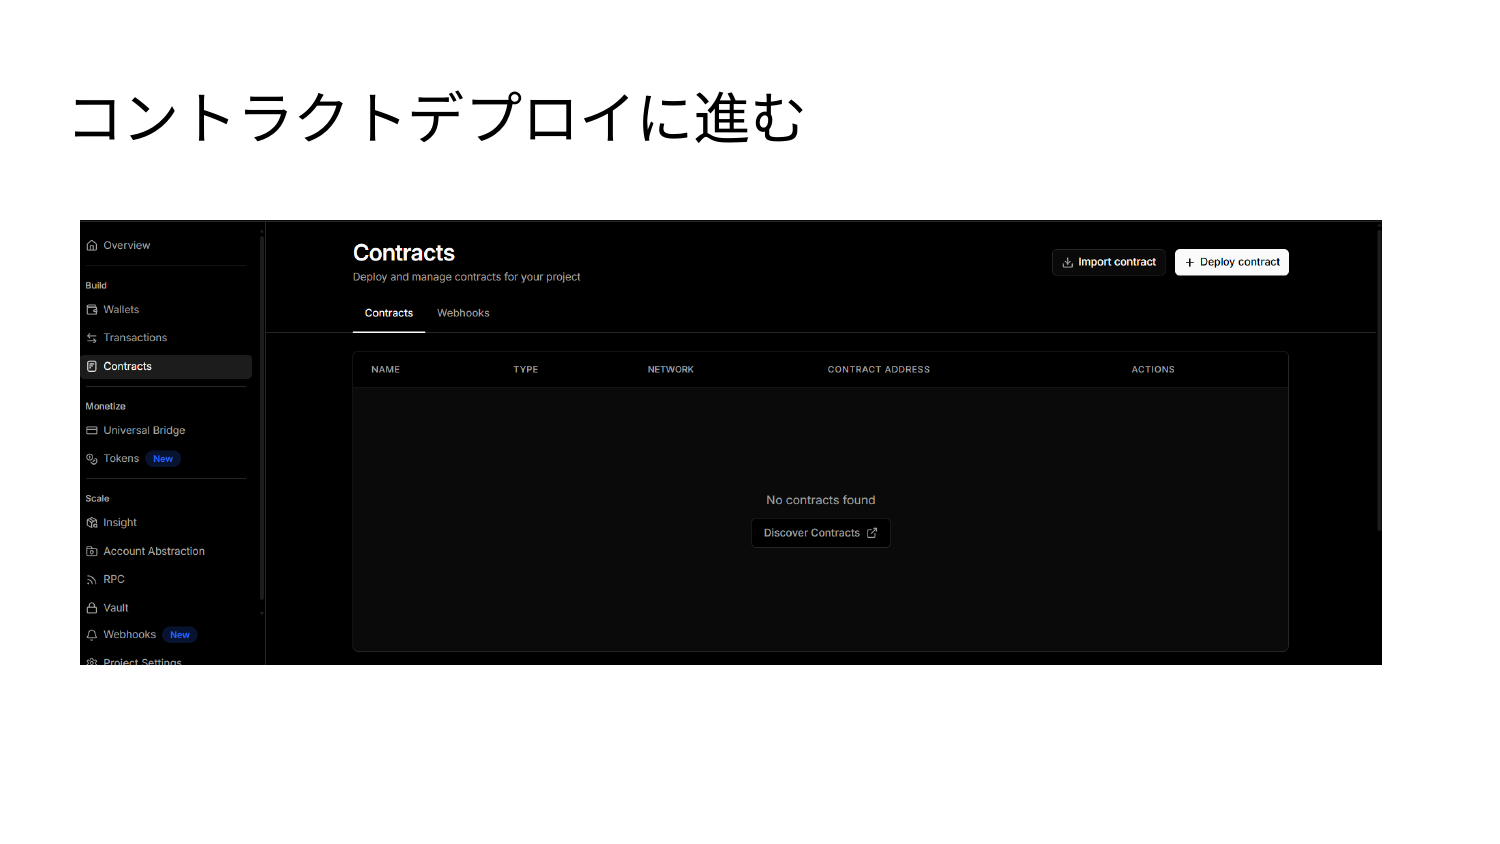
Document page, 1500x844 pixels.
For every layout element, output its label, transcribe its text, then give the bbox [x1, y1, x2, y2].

picture [80, 220, 1382, 665]
title コントラクトデプロイに進む [51, 72, 1449, 167]
